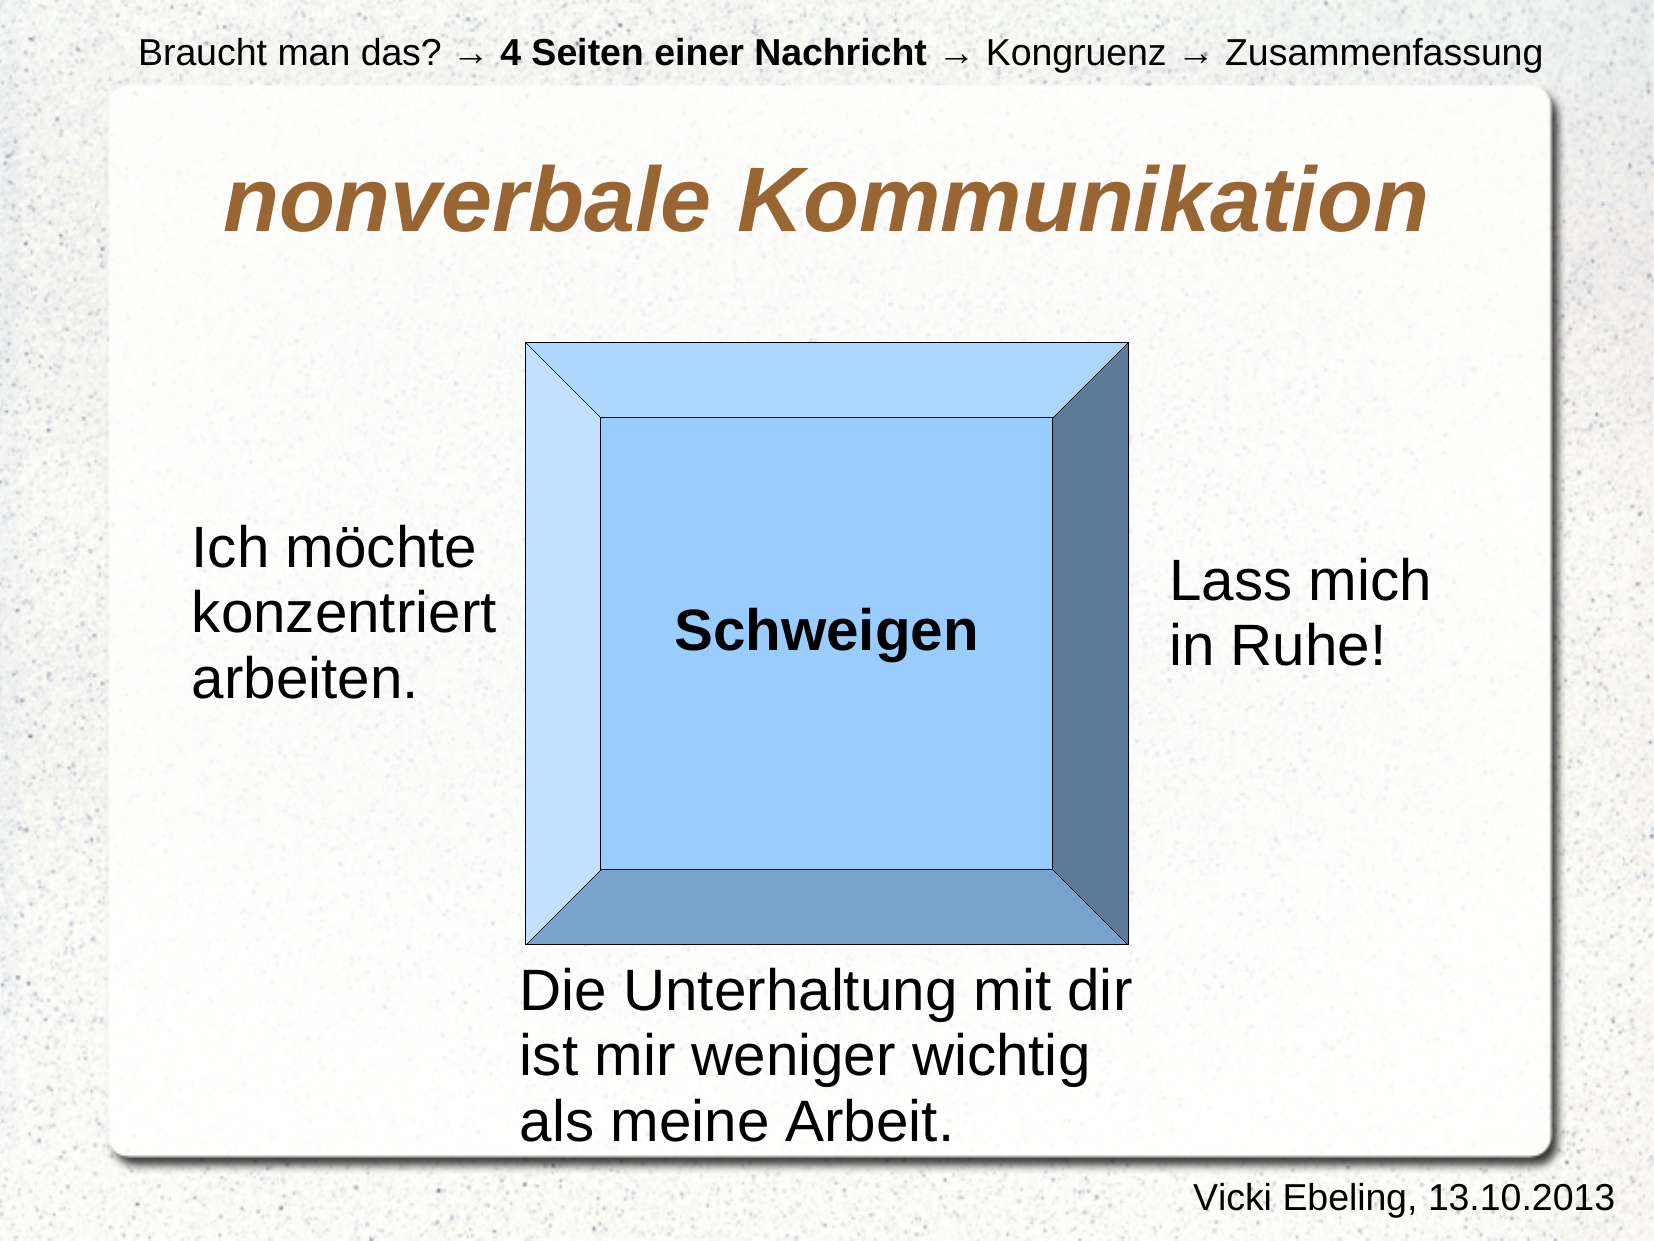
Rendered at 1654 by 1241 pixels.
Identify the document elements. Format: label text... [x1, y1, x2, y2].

text_box Braucht man das? → 4 Seiten einer Nachricht → Kongruenz → Zusammenfassung [123, 23, 1559, 81]
text_box Ich möchte konzentriert arbeiten. [177, 507, 529, 718]
title nonverbale Kommunikation [118, 96, 1536, 304]
text_box [527, 342, 1129, 945]
text_box Schweigen [659, 590, 994, 671]
text_box Lass mich in Ruhe! [1154, 540, 1448, 686]
picture [0, 0, 1654, 1241]
text_box Vicki Ebeling, 13.10.2013 [1178, 1169, 1630, 1227]
text_box Die Unterhaltung mit dir ist mir weniger wichtig als meine Arbeit. [505, 950, 1149, 1161]
